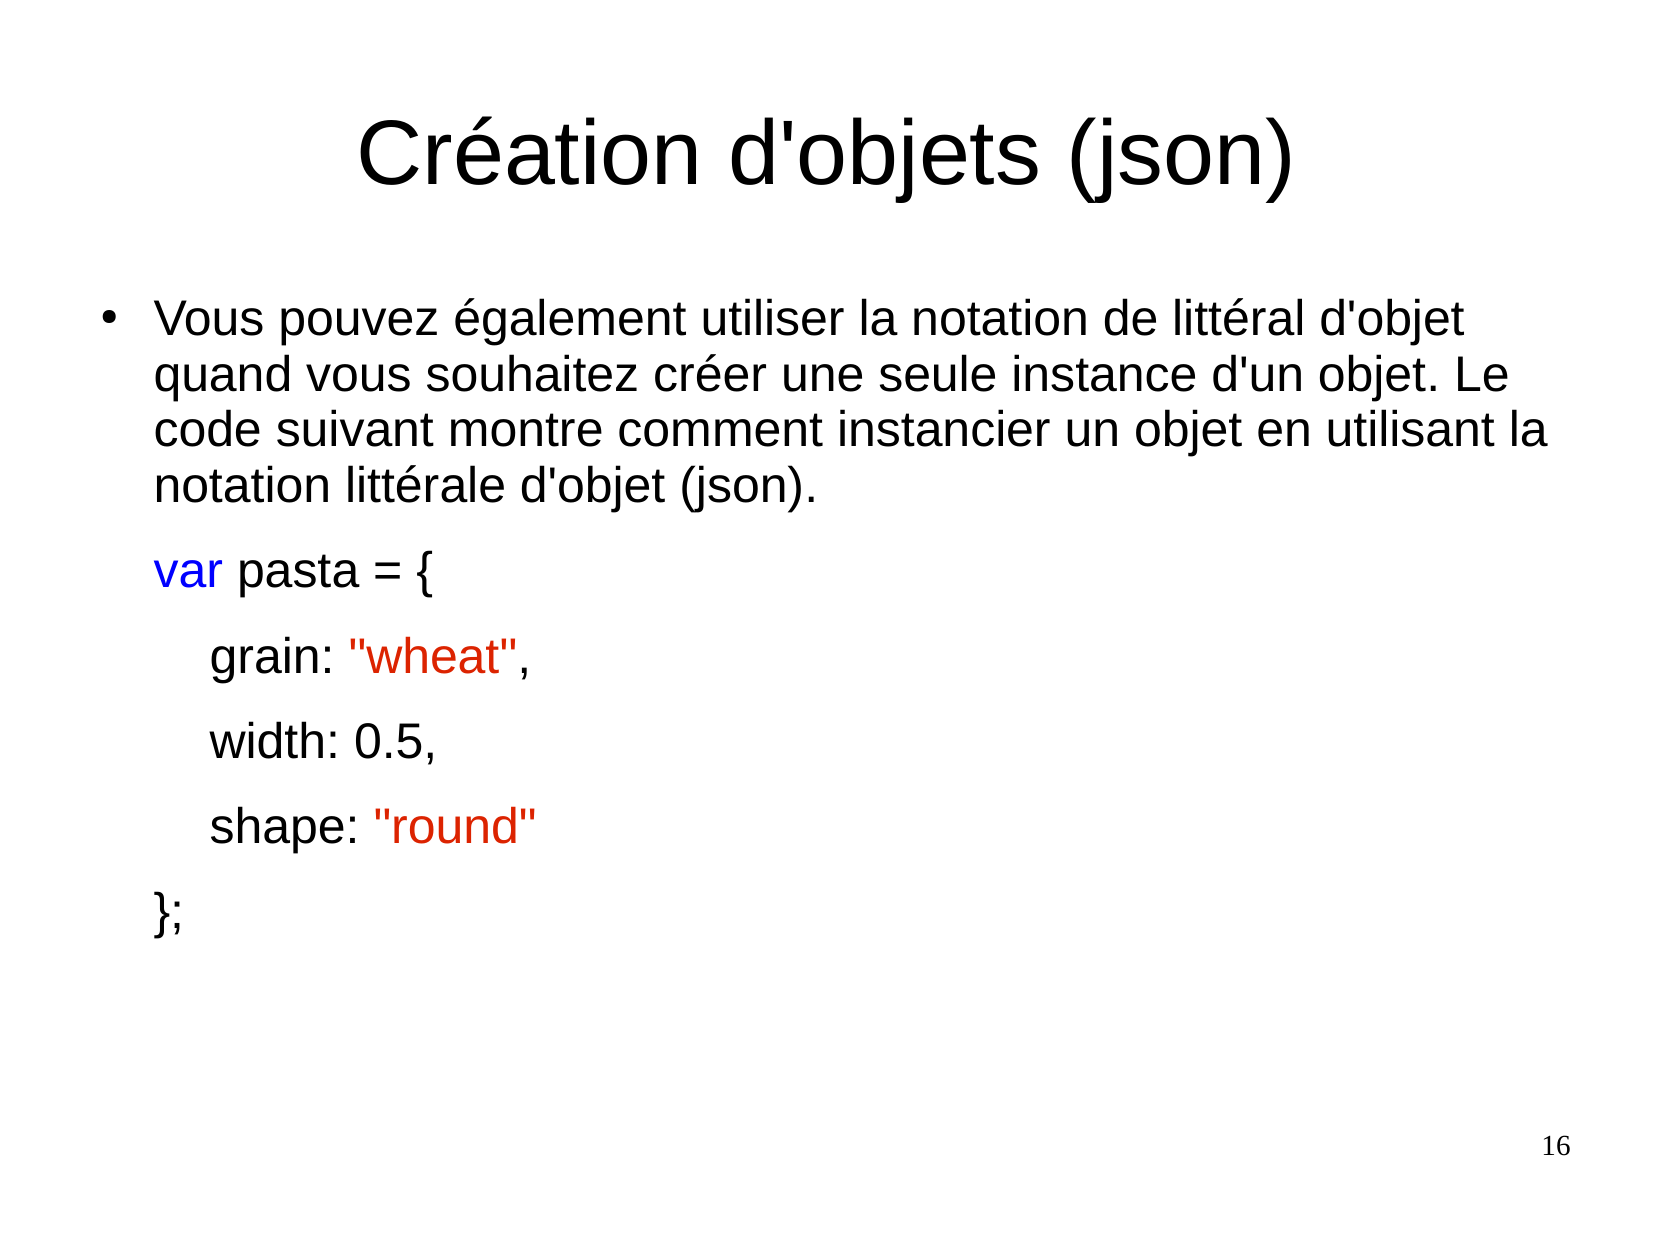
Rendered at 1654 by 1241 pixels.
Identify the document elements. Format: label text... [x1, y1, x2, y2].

title Création d'objets (json) [82, 49, 1571, 257]
list Vous pouvez également utiliser la notation de littéral d'objet quand vous souhaitez créer une seule instance d'un objet. Le code suivant montre comment instancier un objet en utilisant la notation littérale d'objet (json). var pasta = { grain: "wheat", width: 0.5, shape: "round" }; [82, 290, 1571, 1109]
